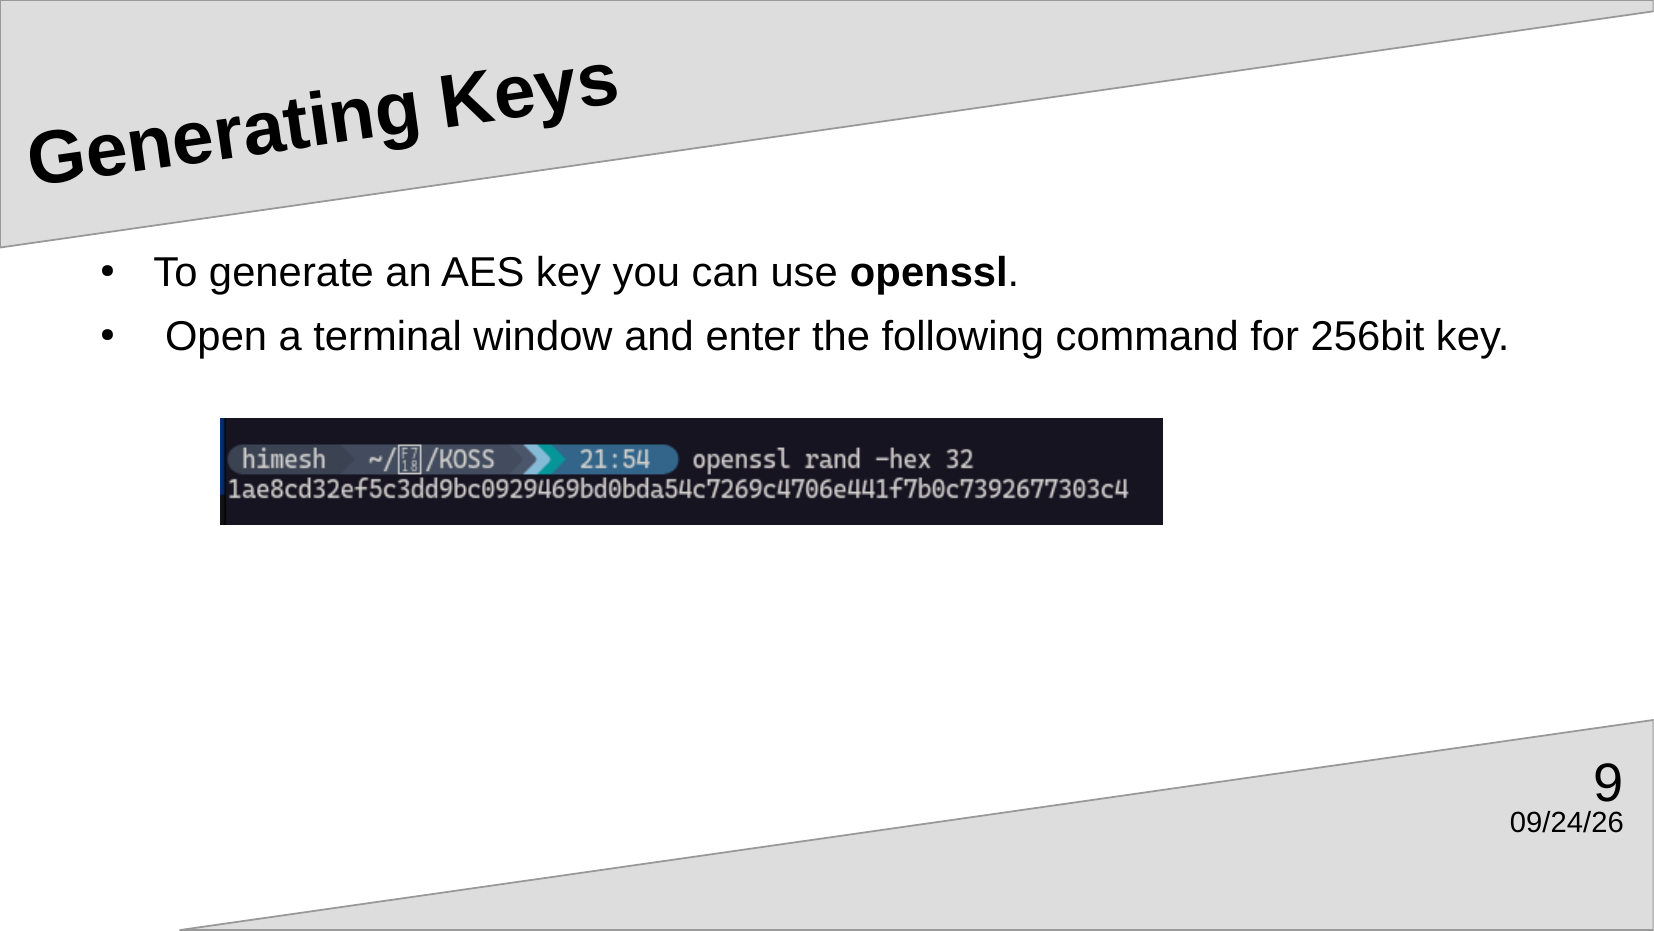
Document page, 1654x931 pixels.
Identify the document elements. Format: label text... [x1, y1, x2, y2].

list To generate an AES key you can use openssl. Open a terminal window and enter the following command for 256bit key. [82, 248, 1538, 789]
title Generating Keys [16, 0, 1501, 239]
picture [220, 418, 1163, 526]
